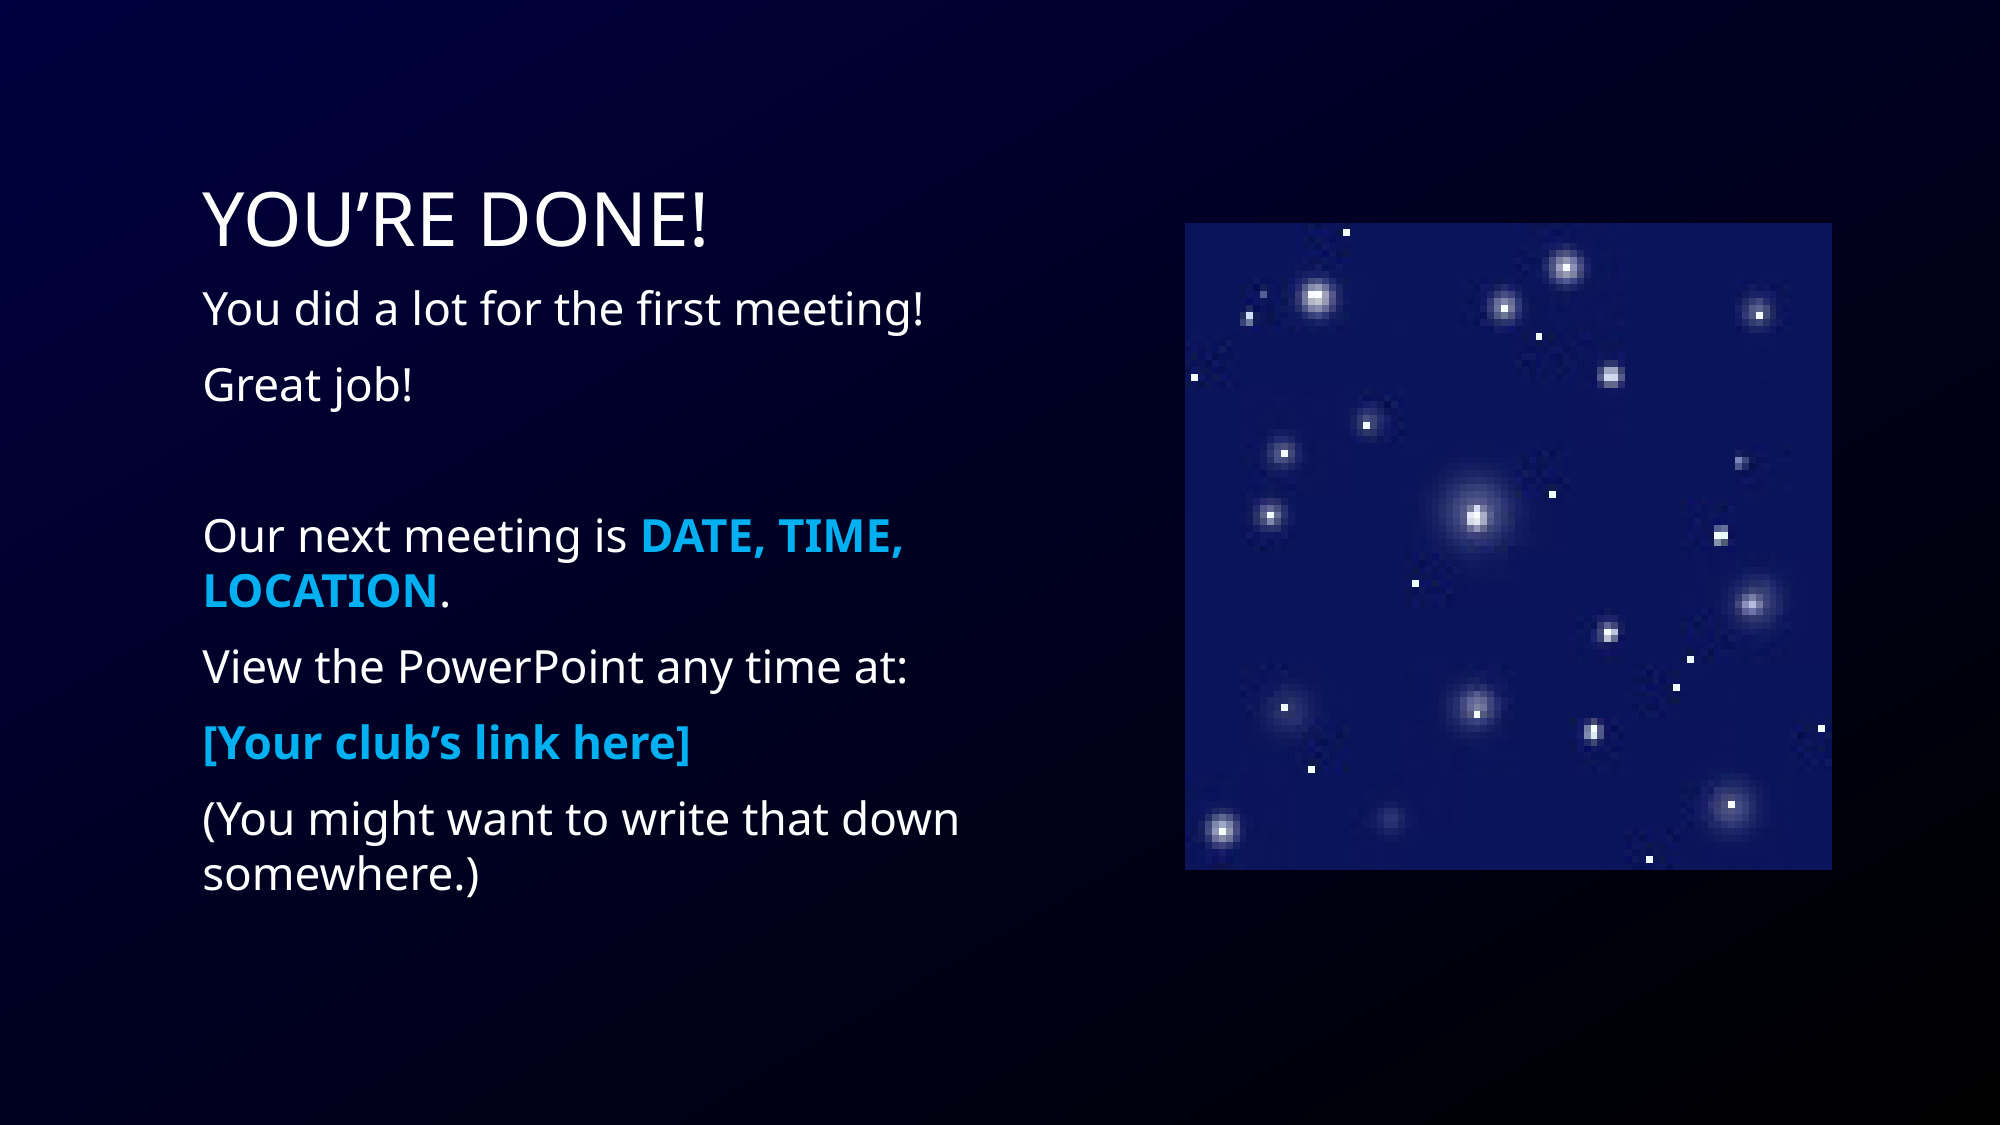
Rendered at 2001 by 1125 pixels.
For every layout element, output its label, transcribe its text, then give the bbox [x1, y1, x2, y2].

list You did a lot for the first meeting! Great job! Our next meeting is DATE, TIME, LOCATION. View the PowerPoint any time at: [Your club’s link here] (You might want to write that down somewhere.) [187, 272, 1005, 1113]
picture [1185, 223, 1832, 871]
title You’re done! [187, 101, 1971, 344]
